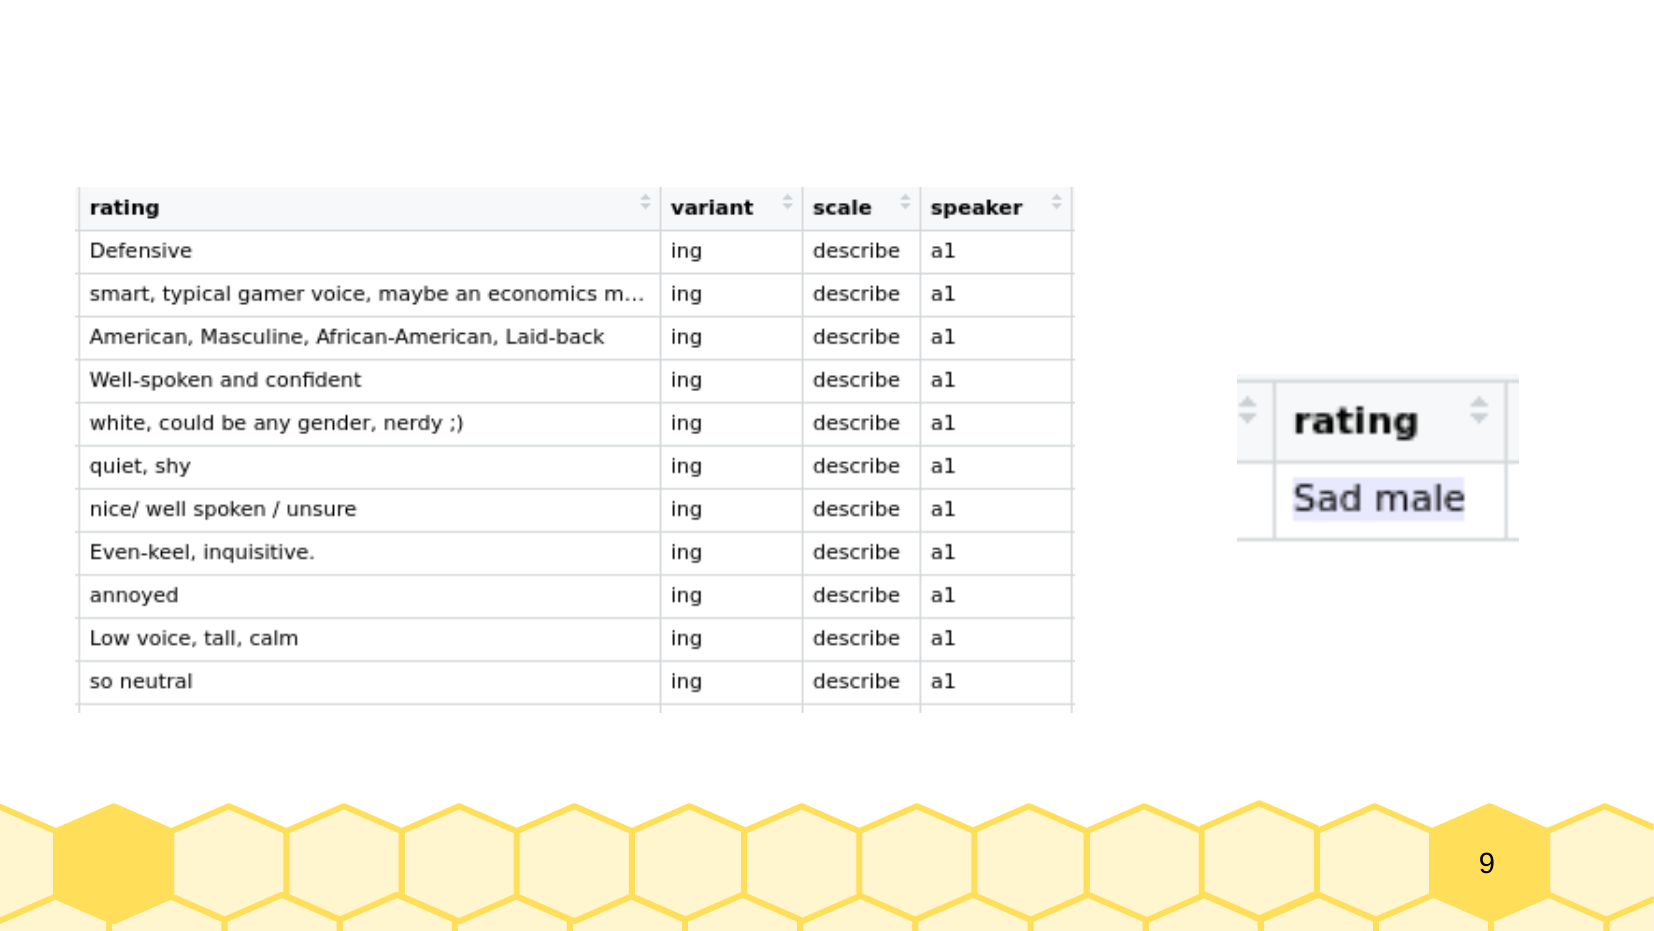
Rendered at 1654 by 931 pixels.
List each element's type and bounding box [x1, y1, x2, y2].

picture [1237, 374, 1519, 556]
picture [75, 187, 1075, 713]
